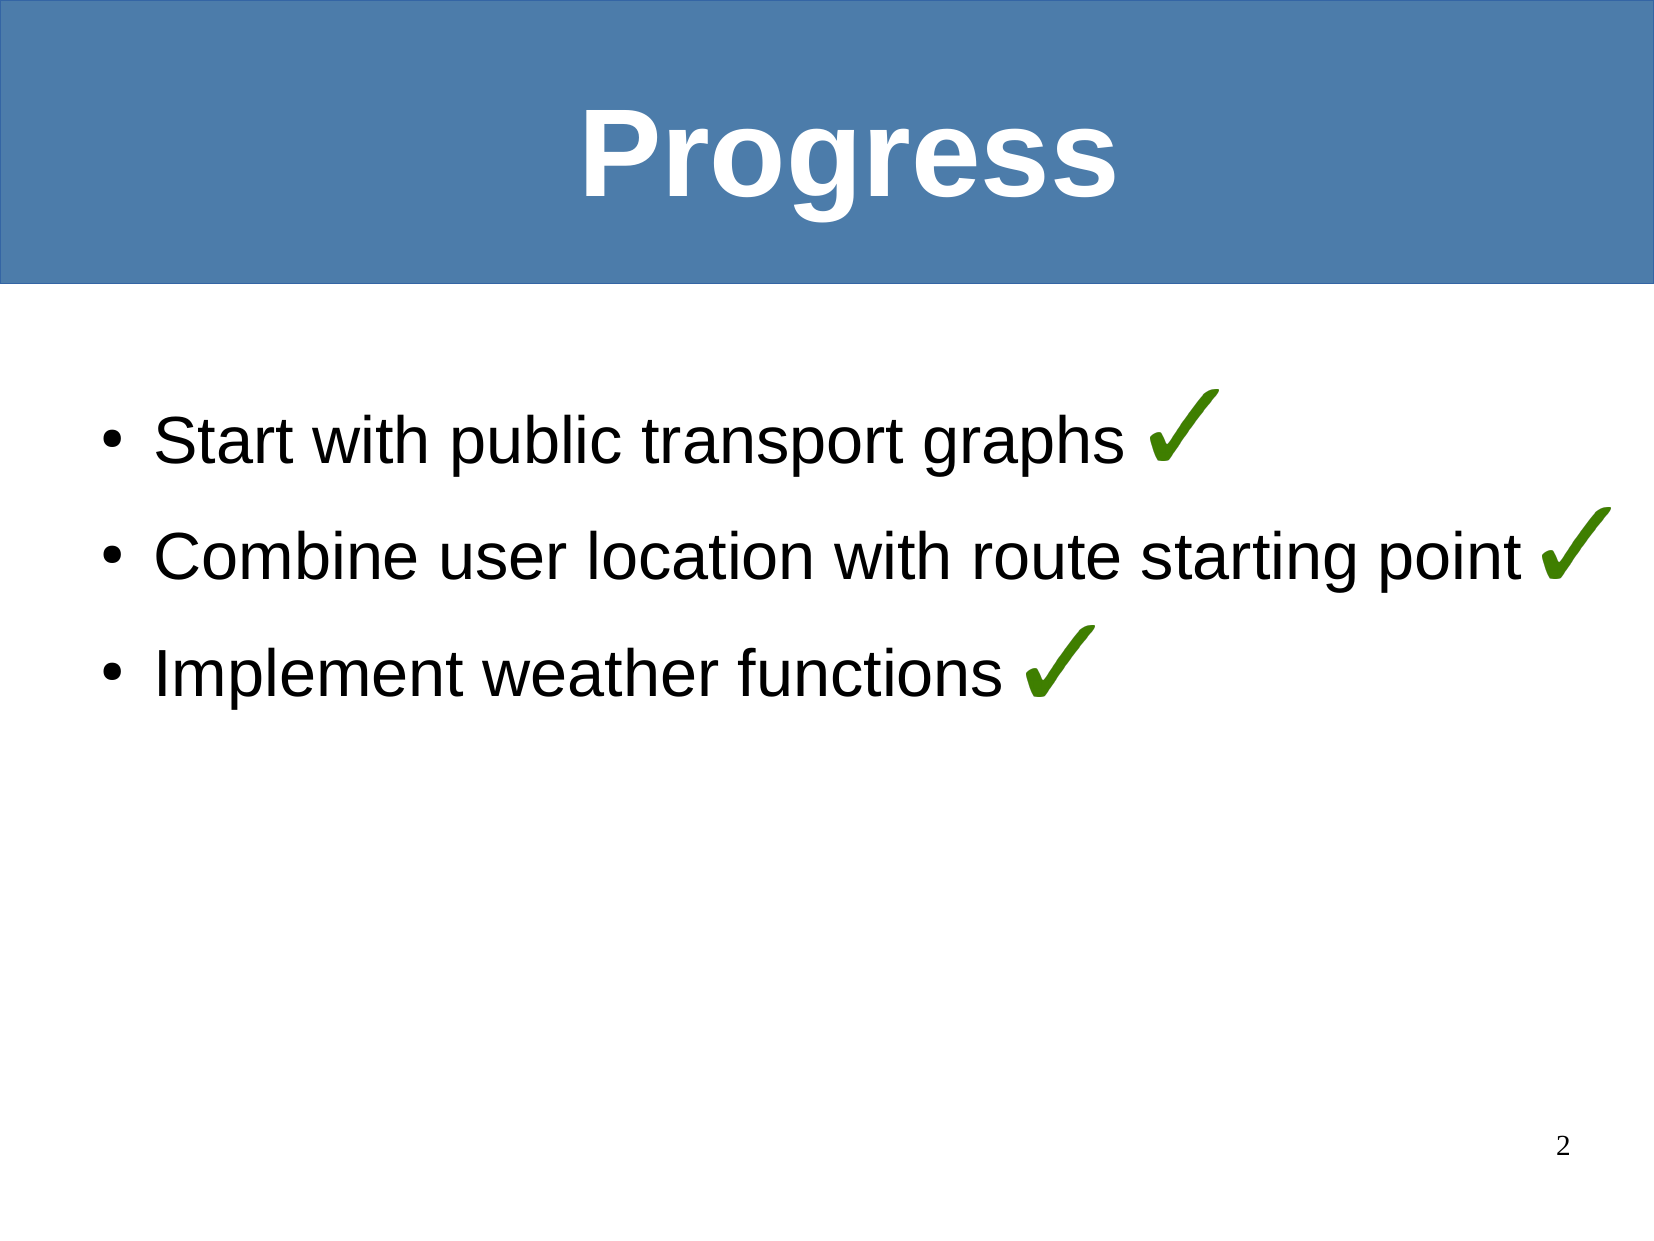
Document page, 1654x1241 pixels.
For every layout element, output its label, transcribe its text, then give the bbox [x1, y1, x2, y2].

title Progress [82, 49, 1571, 257]
picture [1150, 389, 1219, 461]
picture [1026, 625, 1095, 697]
text_box [0, 0, 1654, 284]
picture [1542, 507, 1611, 579]
list Start with public transport graphs Combine user location with route starting point Implement weather functions [82, 402, 1571, 1123]
